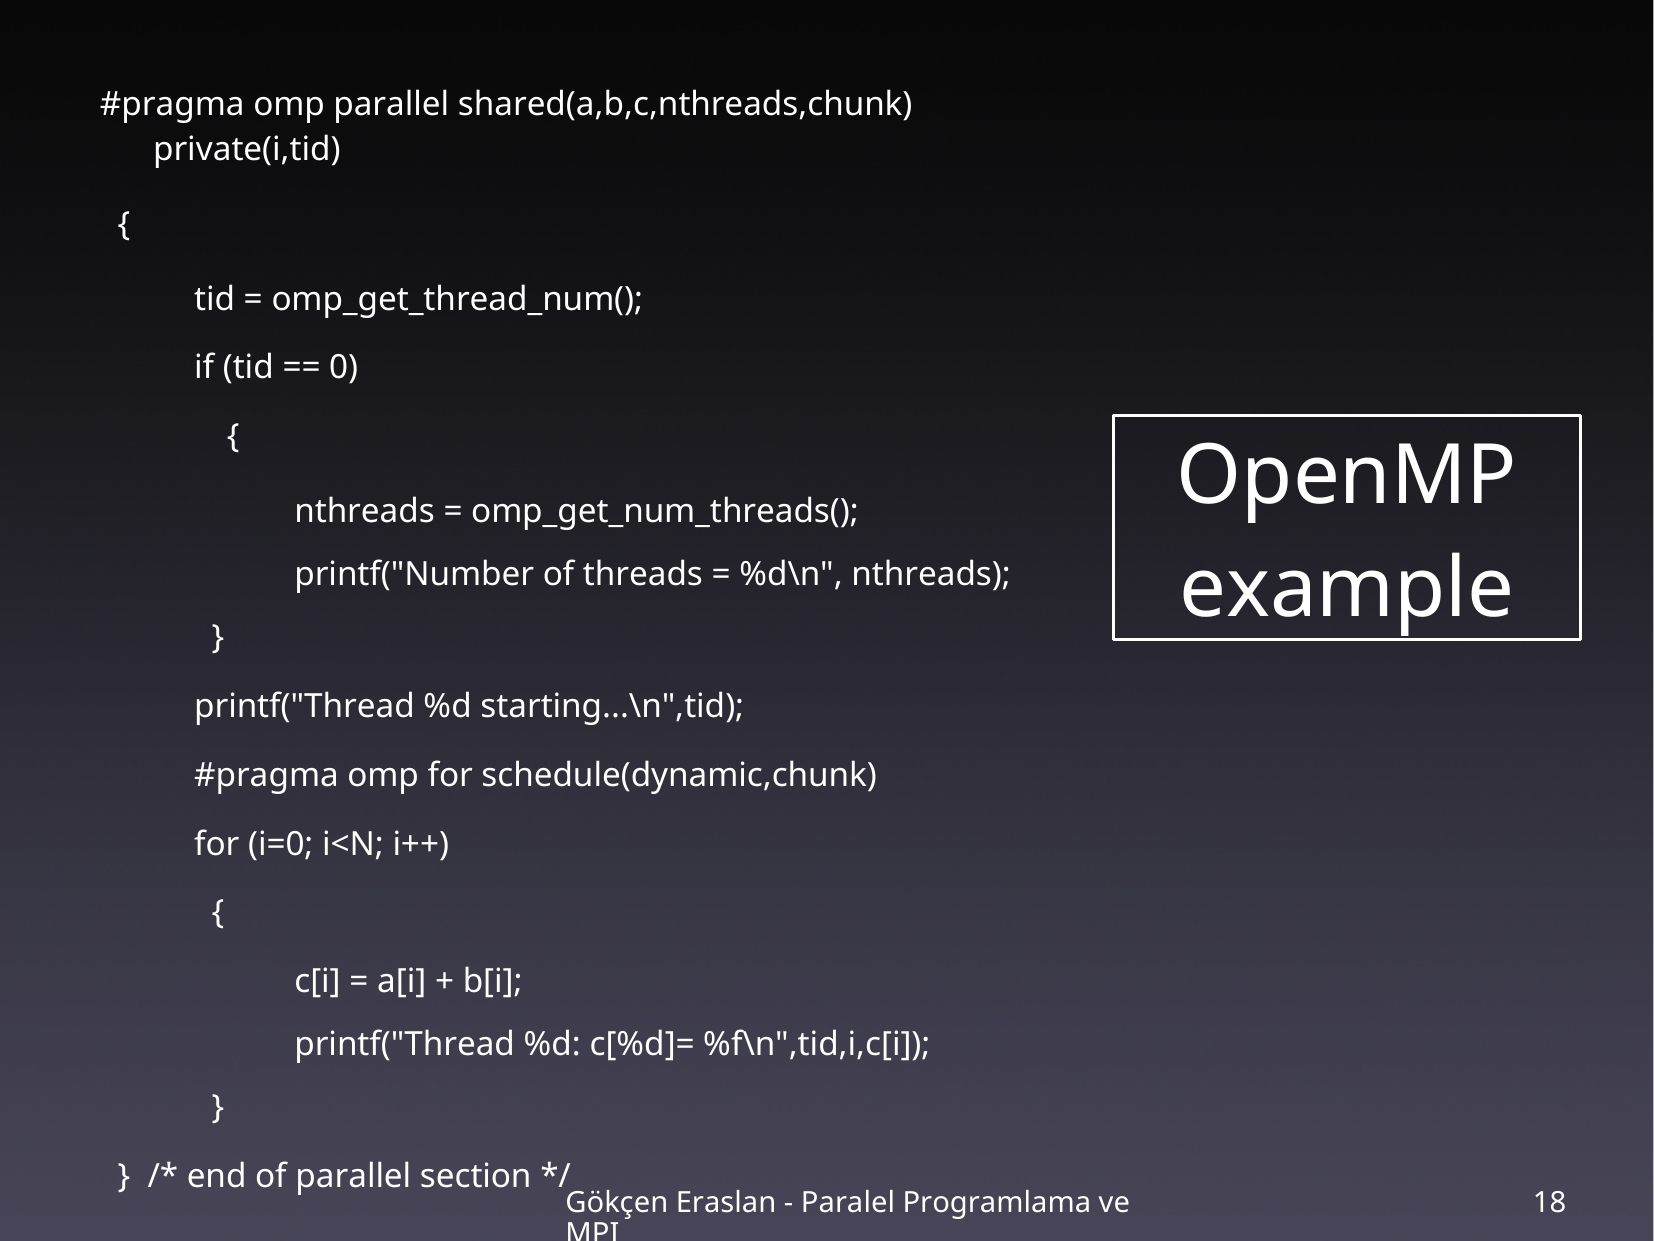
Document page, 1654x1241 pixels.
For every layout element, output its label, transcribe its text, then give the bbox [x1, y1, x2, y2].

text_box OpenMP example [1113, 415, 1581, 618]
picture [0, 0, 1654, 1241]
list #pragma omp parallel shared(a,b,c,nthreads,chunk) private(i,tid) { tid = omp_get_thread_num(); if (tid == 0) { nthreads = omp_get_num_threads(); printf("Number of threads = %d\n", nthreads); } printf("Thread %d starting...\n",tid); #pragma omp for schedule(dynamic,chunk) for (i=0; i<N; i++) { c[i] = a[i] + b[i]; printf("Thread %d: c[%d]= %f\n",tid,i,c[i]); } } /* end of parallel section */ [82, 79, 1102, 1241]
